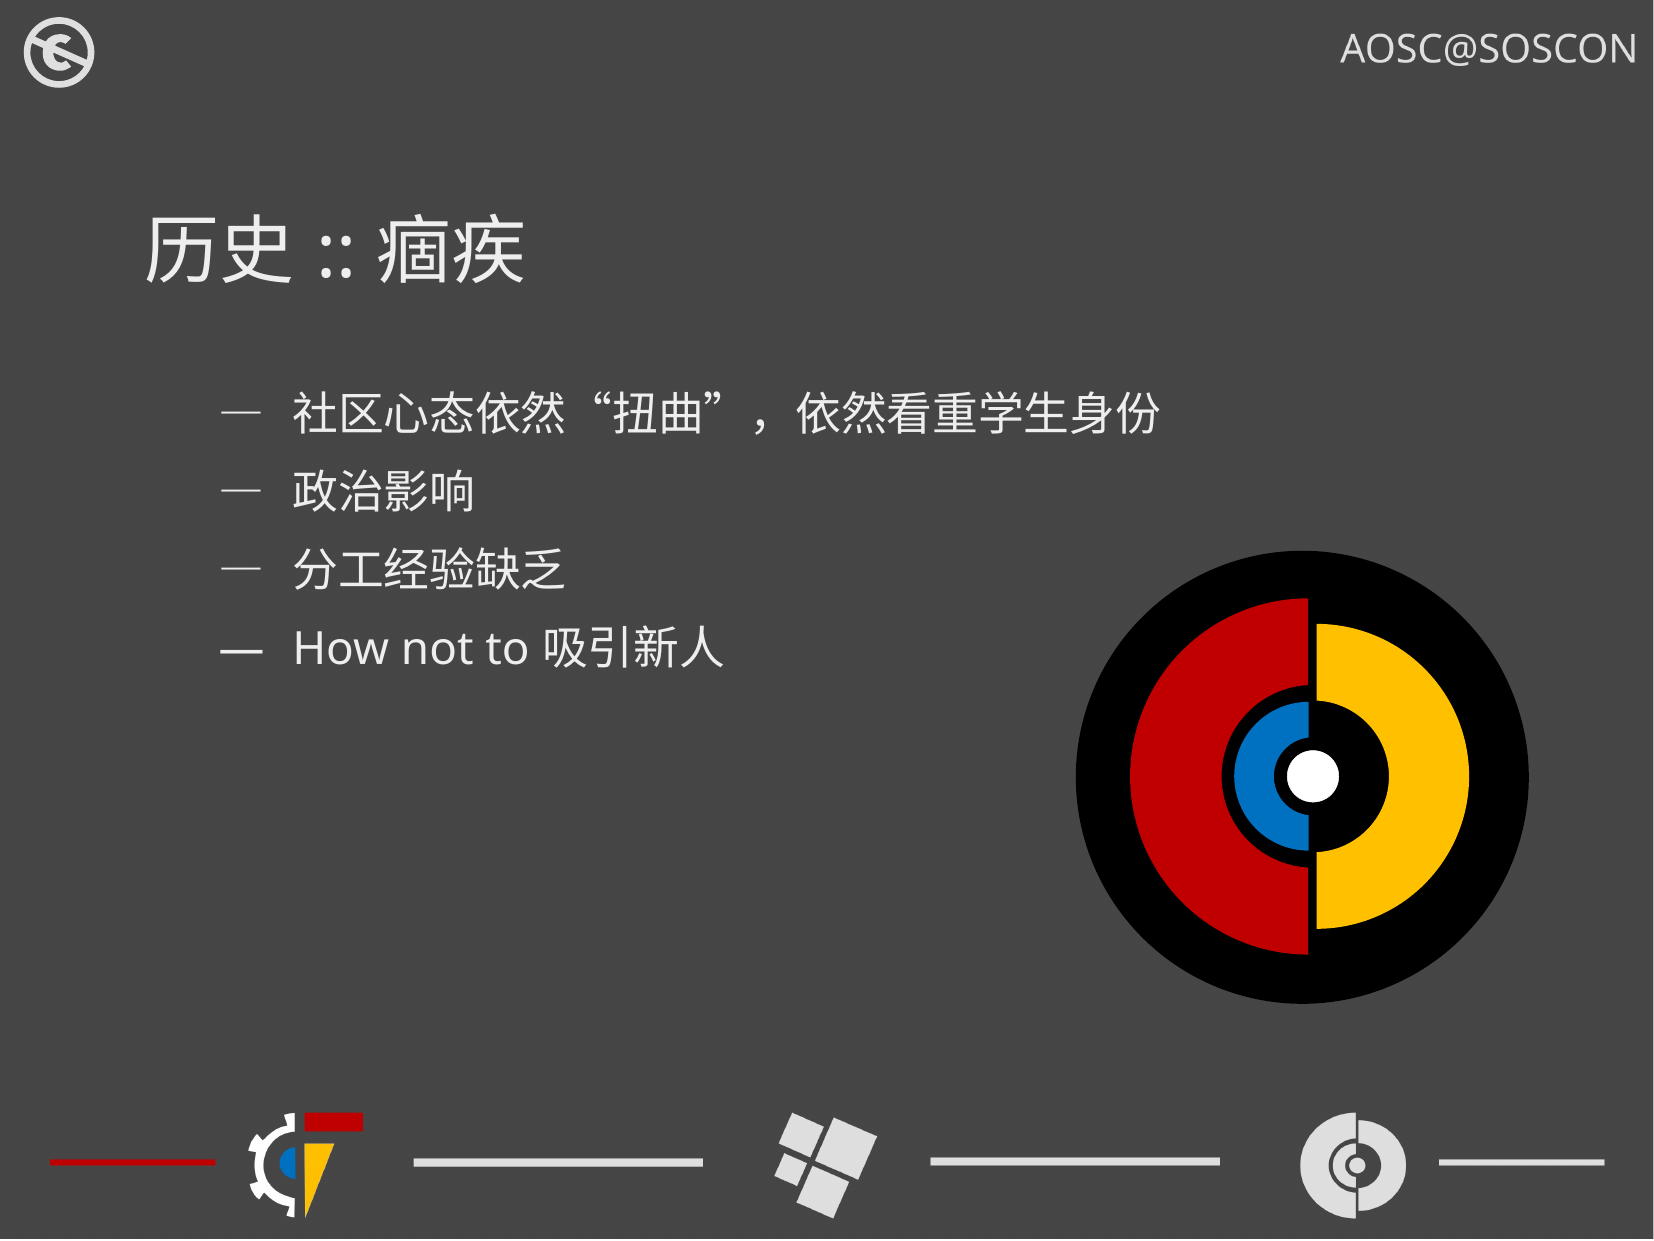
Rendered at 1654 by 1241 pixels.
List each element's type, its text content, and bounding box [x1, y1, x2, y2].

picture [0, 0, 1654, 1240]
text_box 历史::痼疾 — 社区心态依然“扭曲”，依然看重学生身份 — 政治影响 — 分工经验缺乏 — How not to吸引新人 [129, 183, 1536, 1028]
